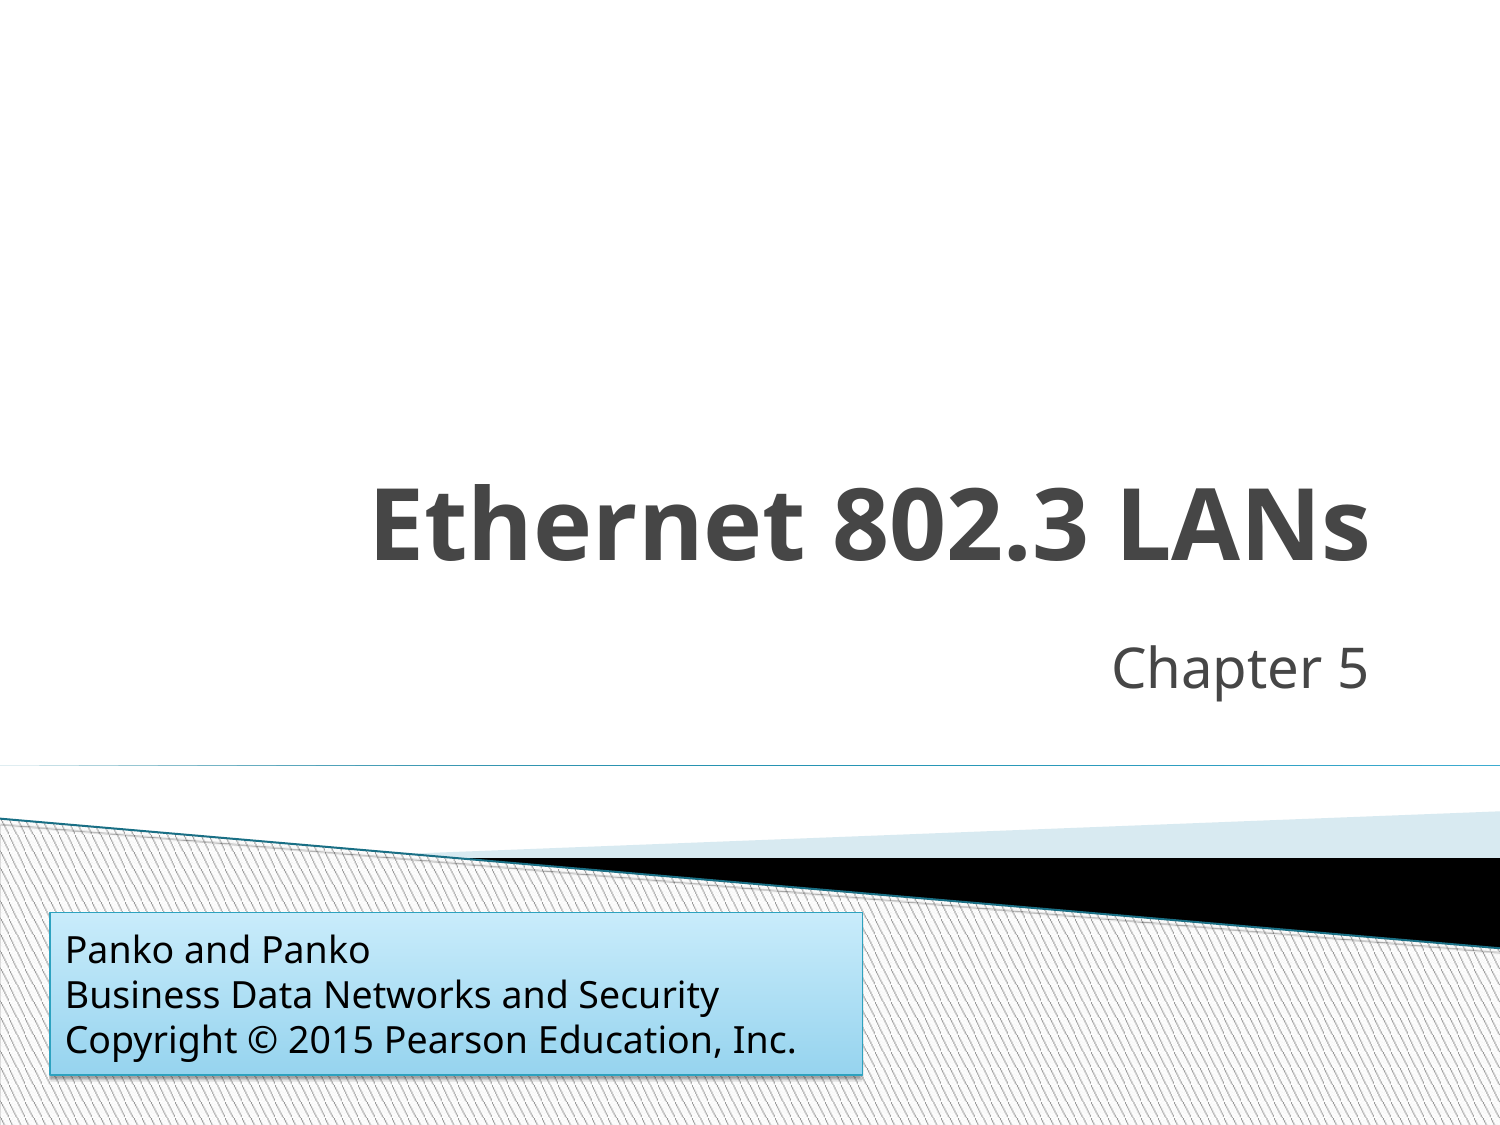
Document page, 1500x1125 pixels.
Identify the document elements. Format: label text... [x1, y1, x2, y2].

title Ethernet 802.3 LANs [112, 287, 1388, 588]
subtitle Chapter 5 [112, 624, 1388, 790]
text_box Panko and Panko Business Data Networks and Security Copyright © 2015 Pearson Education, Inc. [49, 912, 863, 1075]
picture [0, 820, 1500, 1125]
